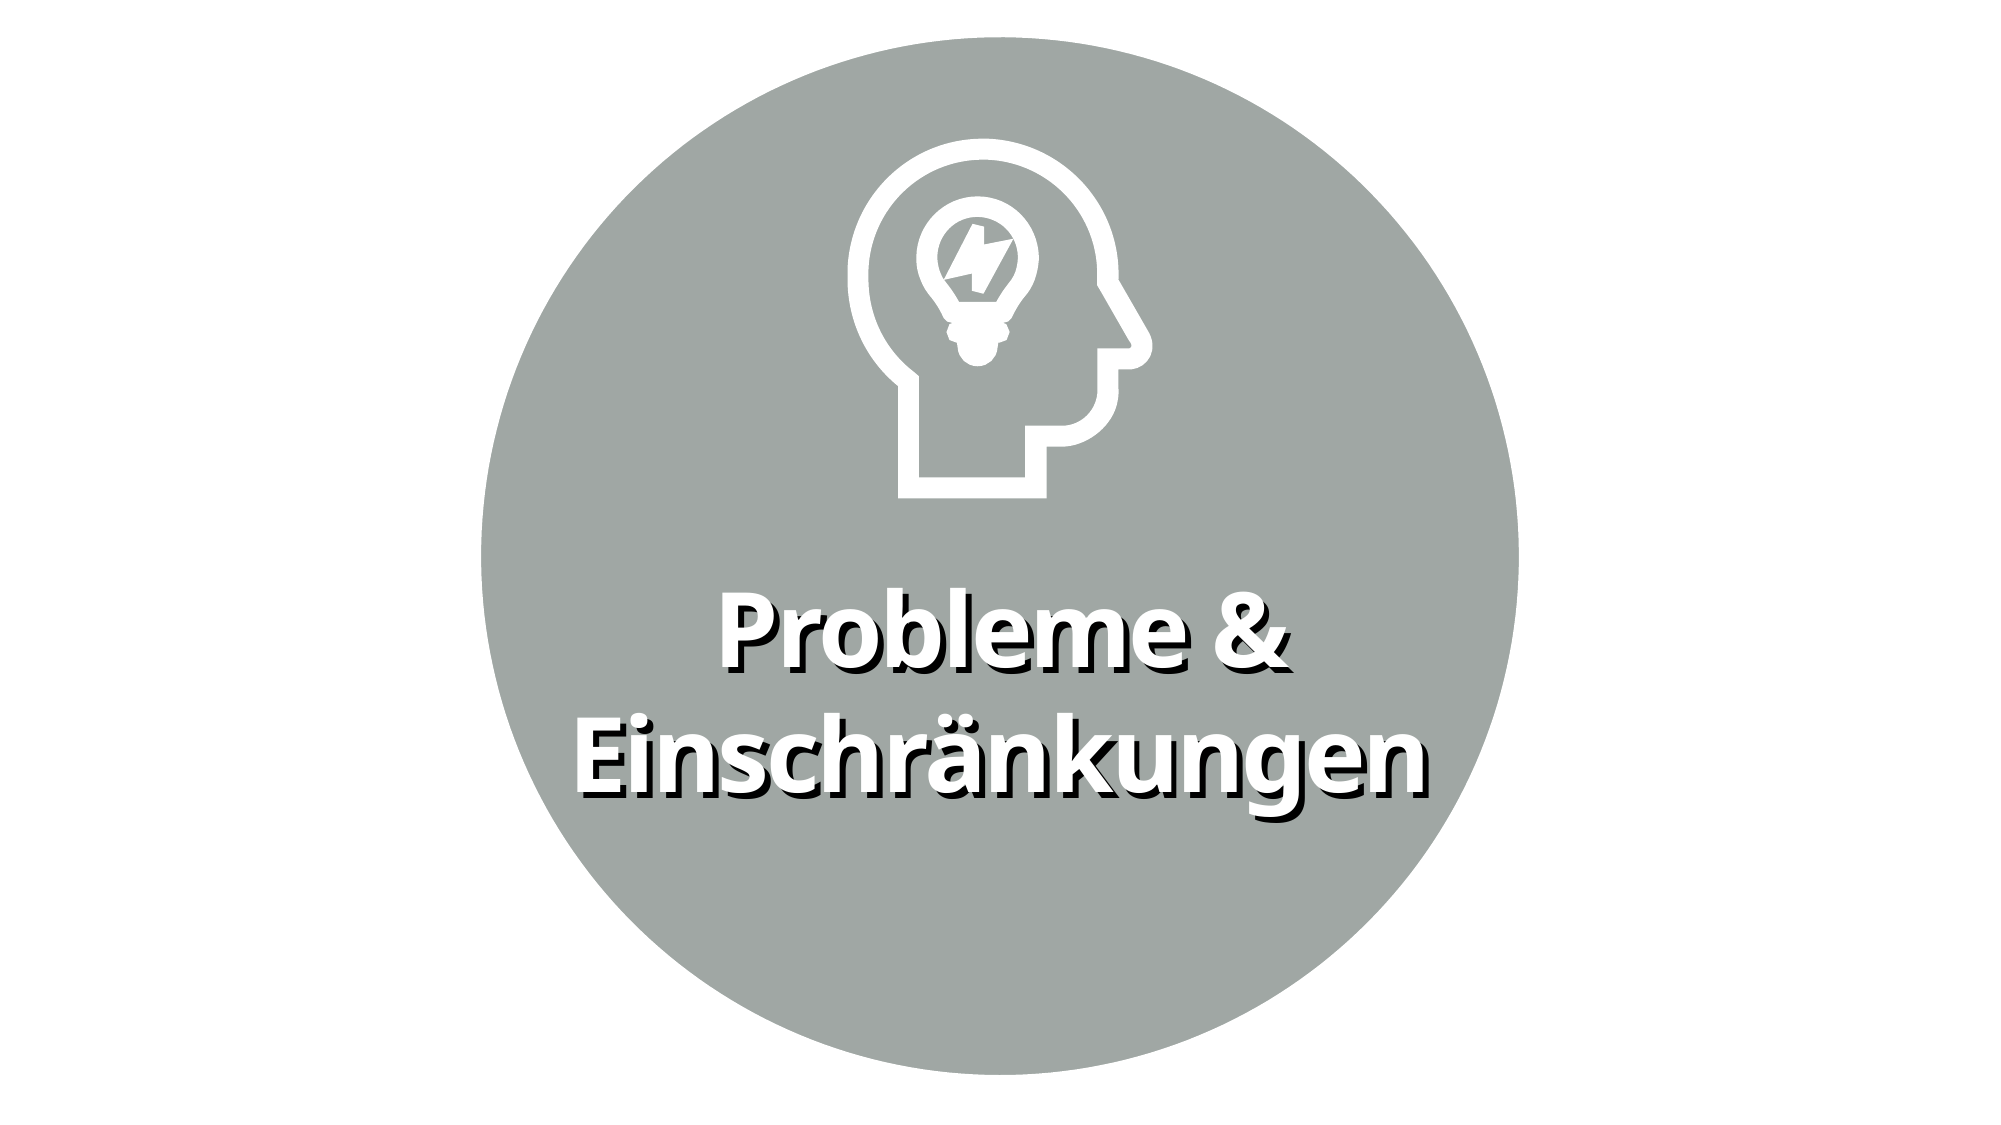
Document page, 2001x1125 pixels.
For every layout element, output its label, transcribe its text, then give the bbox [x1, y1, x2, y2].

text_box [470, 26, 1530, 674]
picture [791, 118, 1209, 537]
text_box [541, 821, 1459, 1086]
text_box Probleme & Einschränkungen [483, 556, 1516, 821]
